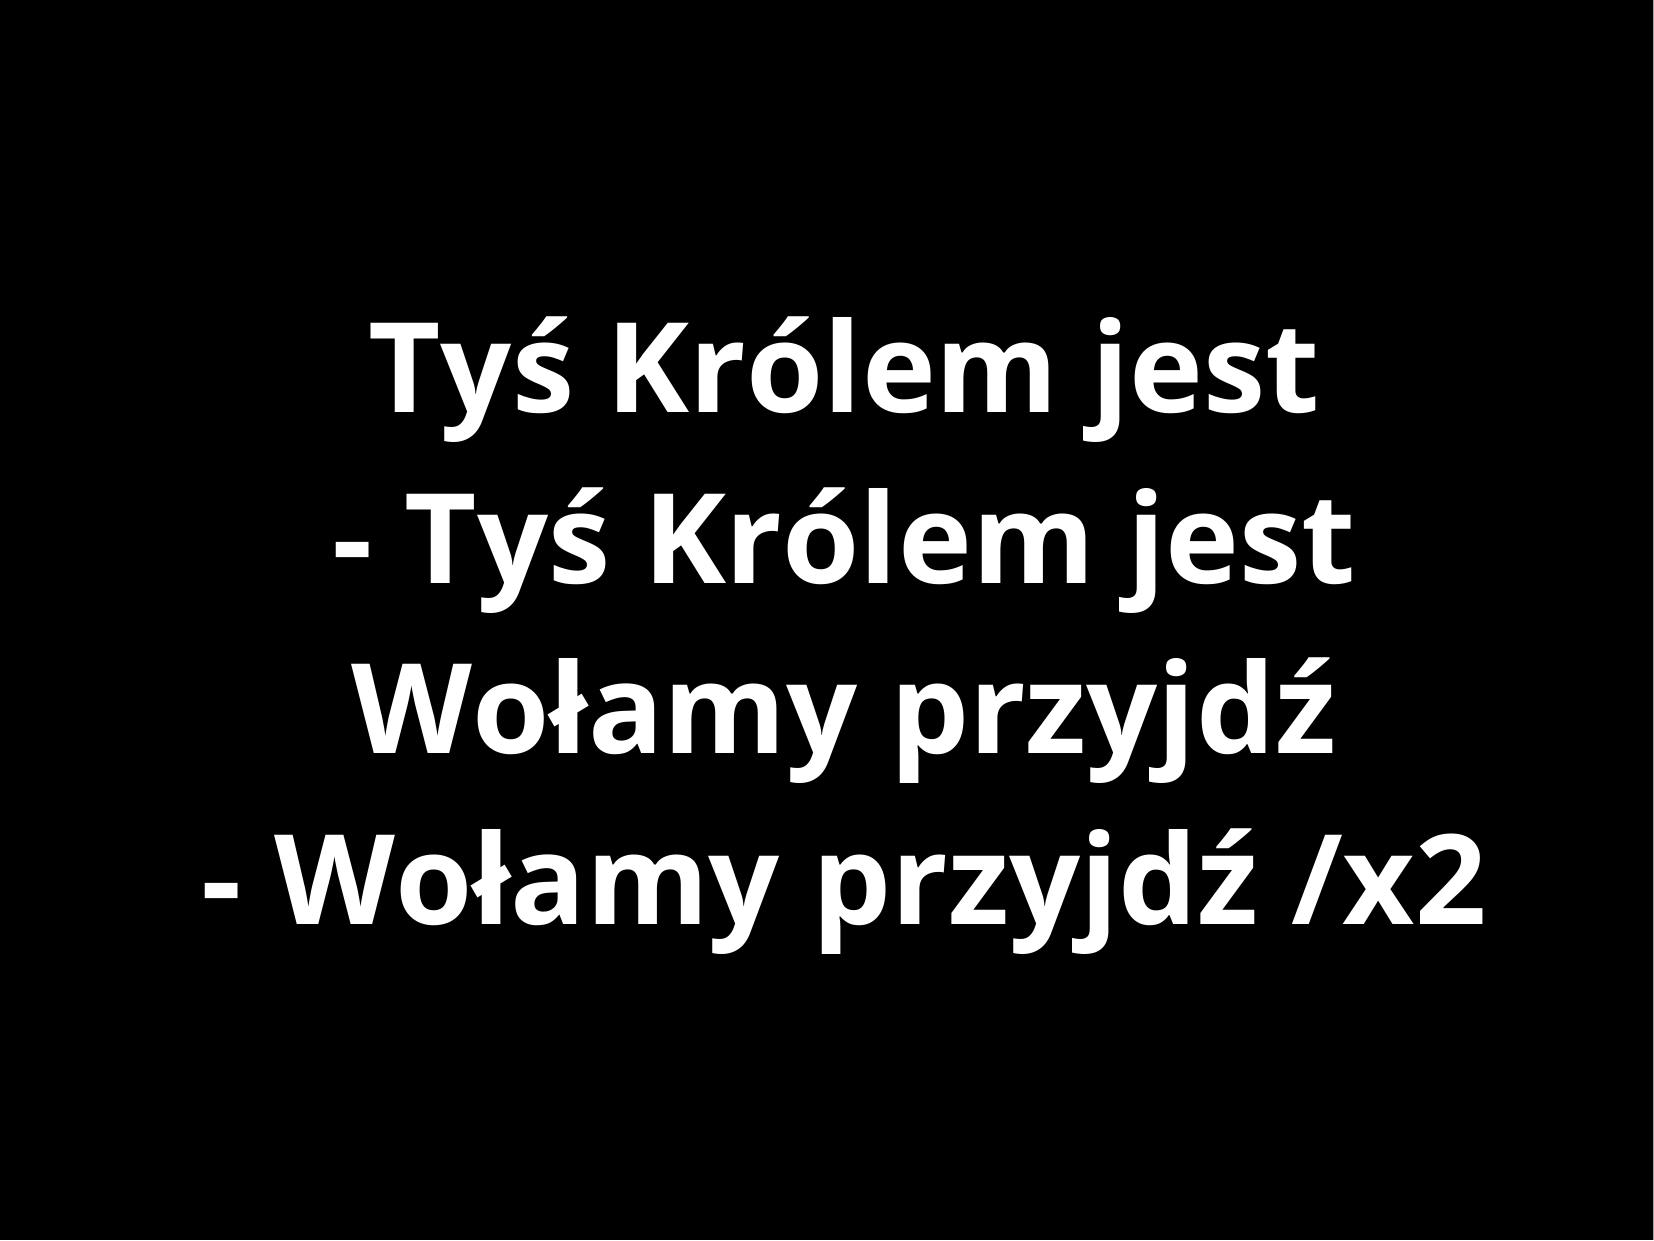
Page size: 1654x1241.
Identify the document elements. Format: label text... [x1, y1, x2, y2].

subtitle Tyś Królem jest - Tyś Królem jest Wołamy przyjdź - Wołamy przyjdź /x2 [0, 0, 1654, 1241]
